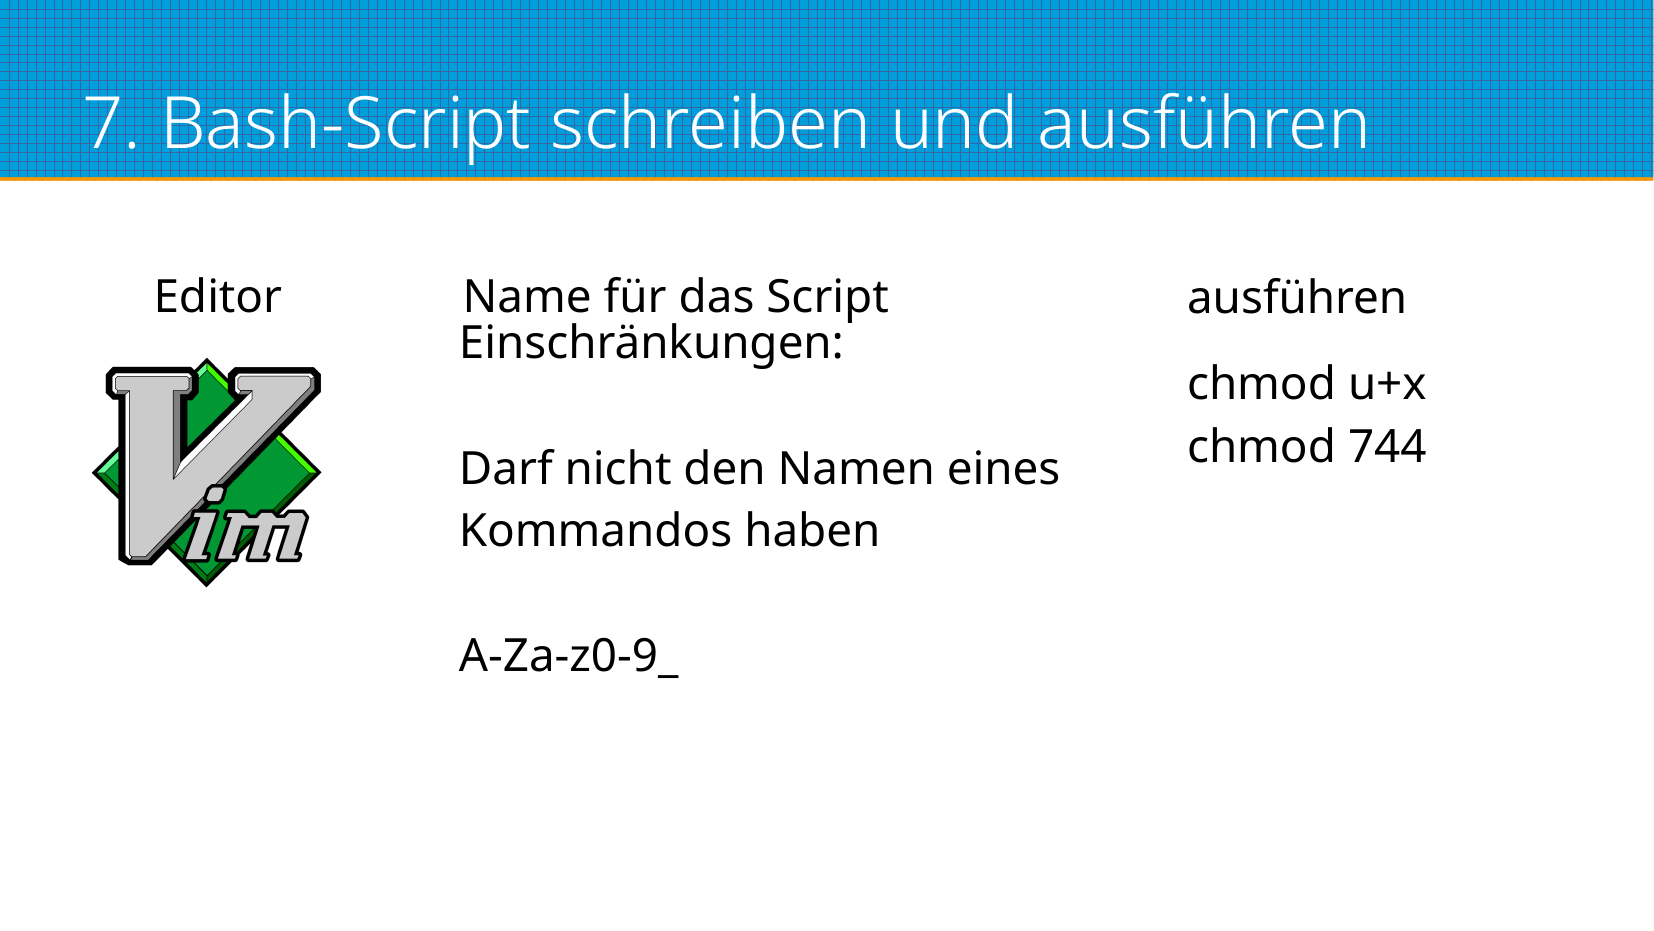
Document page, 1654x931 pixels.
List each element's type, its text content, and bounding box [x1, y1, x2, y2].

picture [88, 354, 325, 592]
text_box Einschränkungen: Darf nicht den Namen eines Kommandos haben A-Za-z0-9_ [453, 354, 1034, 641]
text_box Editor [147, 265, 278, 324]
text_box chmod u+x chmod 744 [1181, 361, 1565, 466]
text_box ausführen [1181, 266, 1536, 325]
text_box Name für das Script [456, 265, 874, 324]
title 7. Bash-Script schreiben und ausführen [82, 14, 1571, 171]
